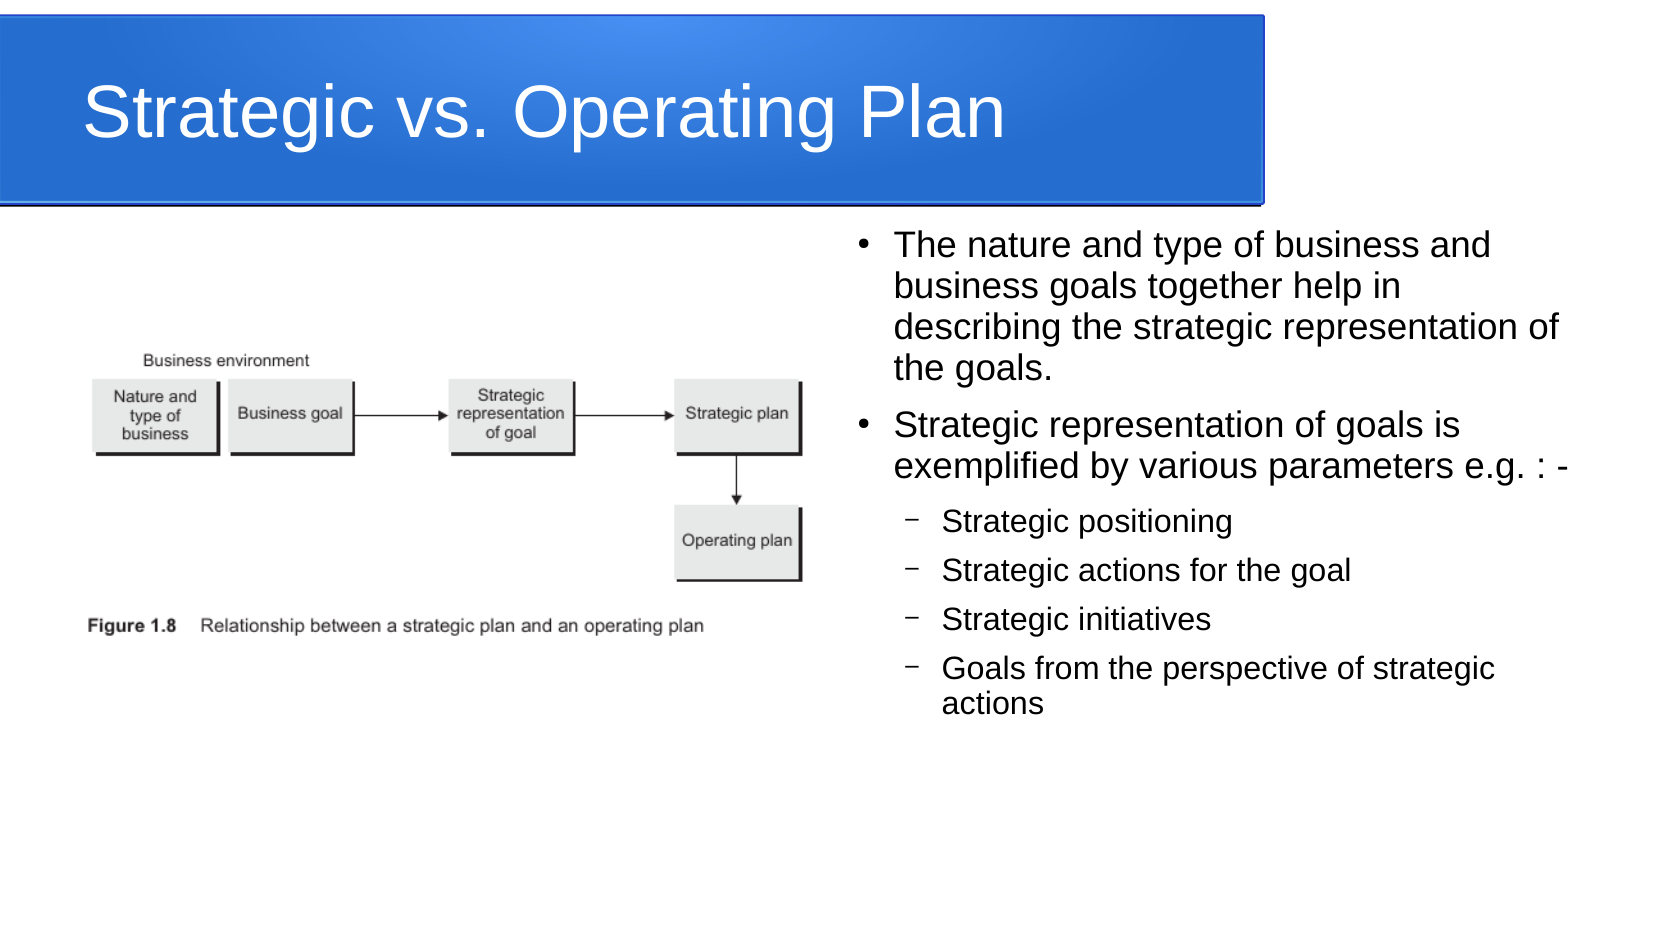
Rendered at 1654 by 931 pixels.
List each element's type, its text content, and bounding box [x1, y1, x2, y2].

list The nature and type of business and business goals together help in describing the strategic representation of the goals. Strategic representation of goals is exemplified by various parameters e.g. : - Strategic positioning Strategic actions for the goal Strategic initiatives Goals from the perspective of strategic actions [845, 224, 1572, 764]
picture [82, 338, 809, 650]
title Strategic vs. Operating Plan [82, 35, 1235, 189]
